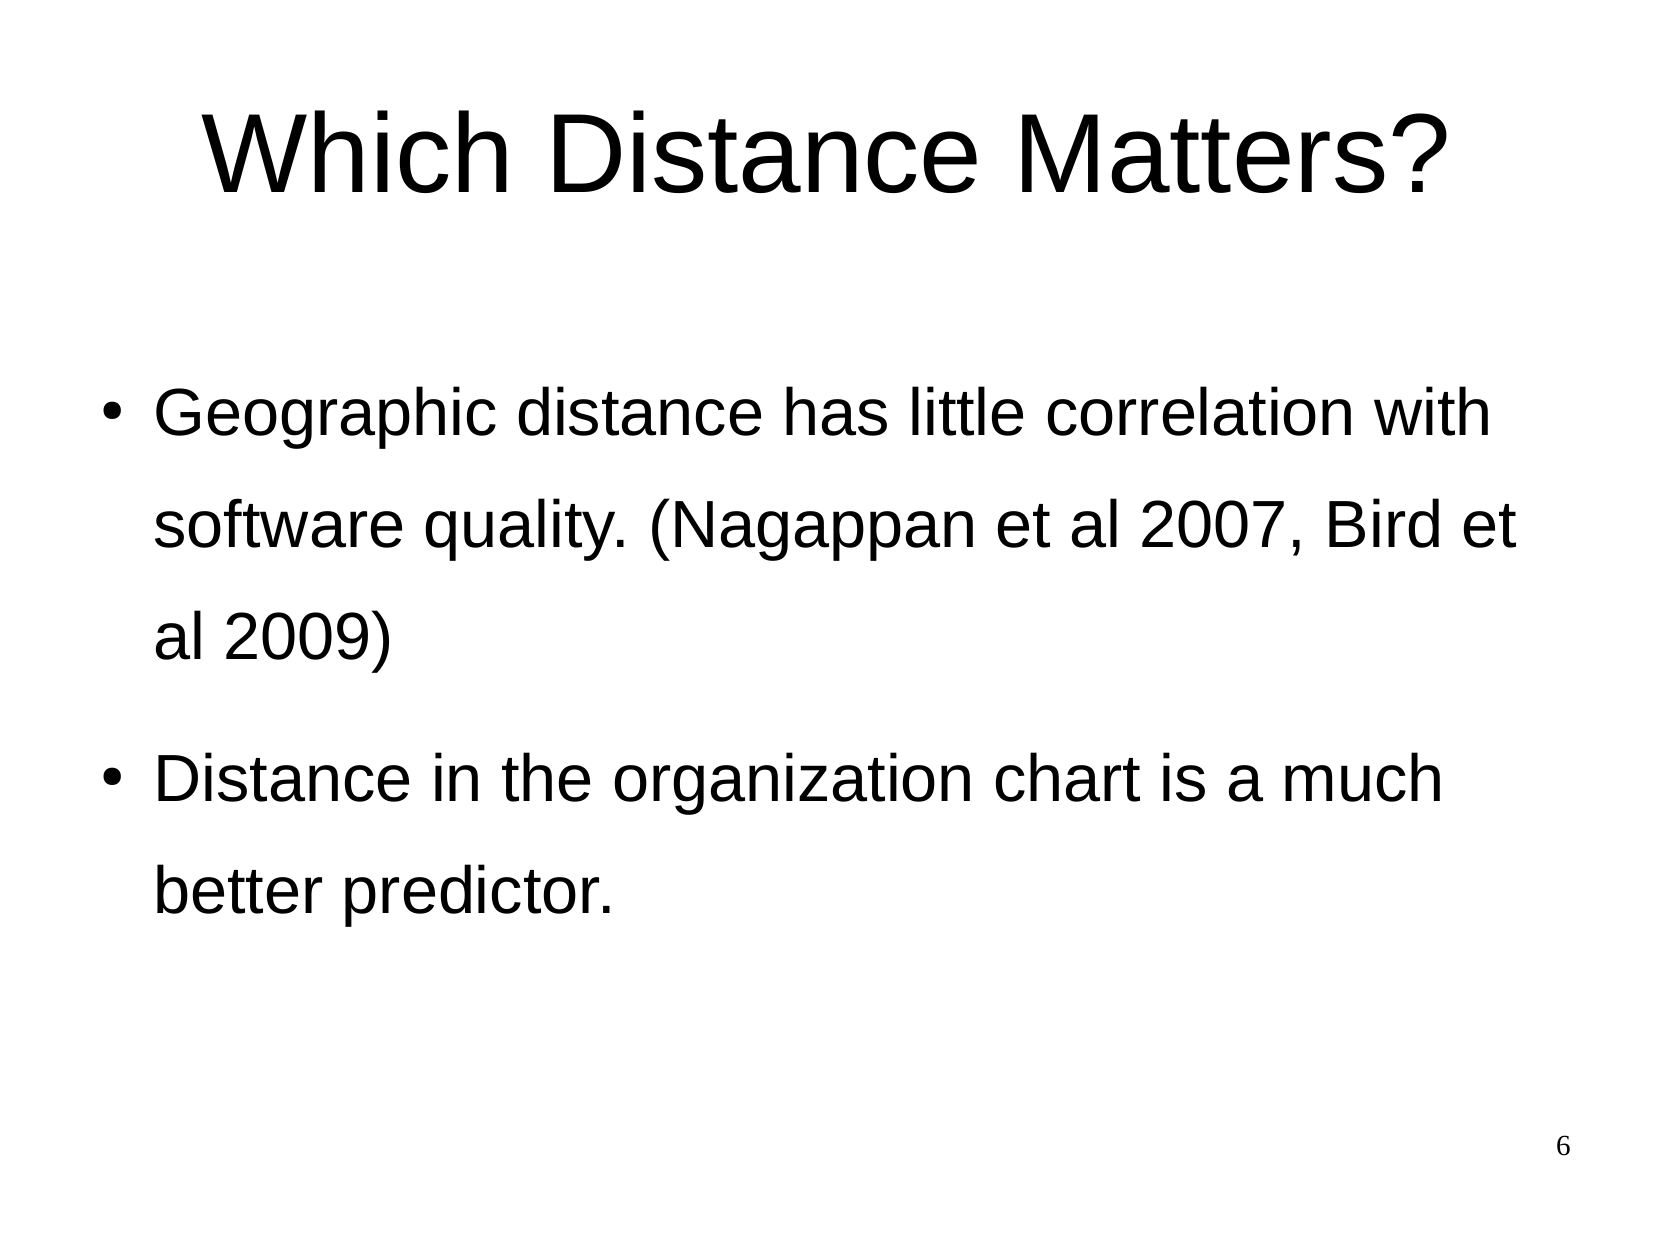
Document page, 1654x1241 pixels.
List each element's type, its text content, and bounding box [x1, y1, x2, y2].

list Geographic distance has little correlation with software quality. (Nagappan et al 2007, Bird et al 2009) Distance in the organization chart is a much better predictor. [82, 337, 1538, 1057]
title Which Distance Matters? [82, 49, 1571, 257]
